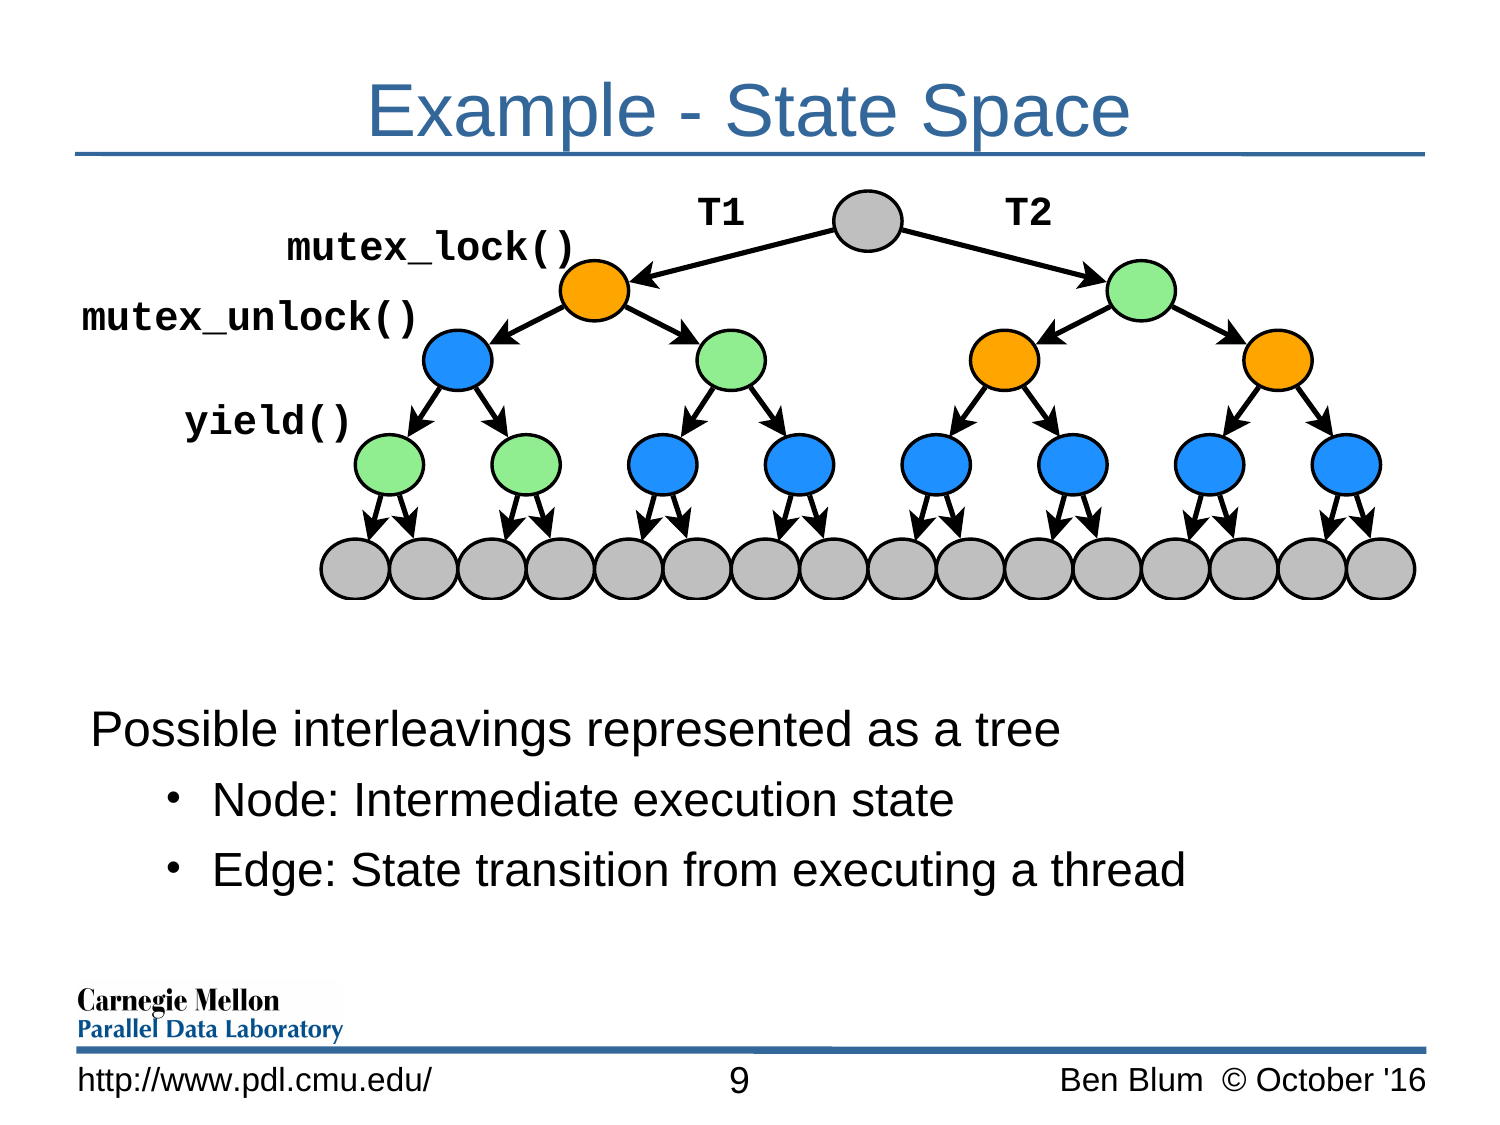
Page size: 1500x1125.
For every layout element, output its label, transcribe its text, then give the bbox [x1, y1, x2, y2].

title Example - State Space [112, 50, 1388, 163]
picture [75, 187, 1426, 601]
list Possible interleavings represented as a tree Node: Intermediate execution state Edge: State transition from executing a thread [75, 688, 1426, 1051]
